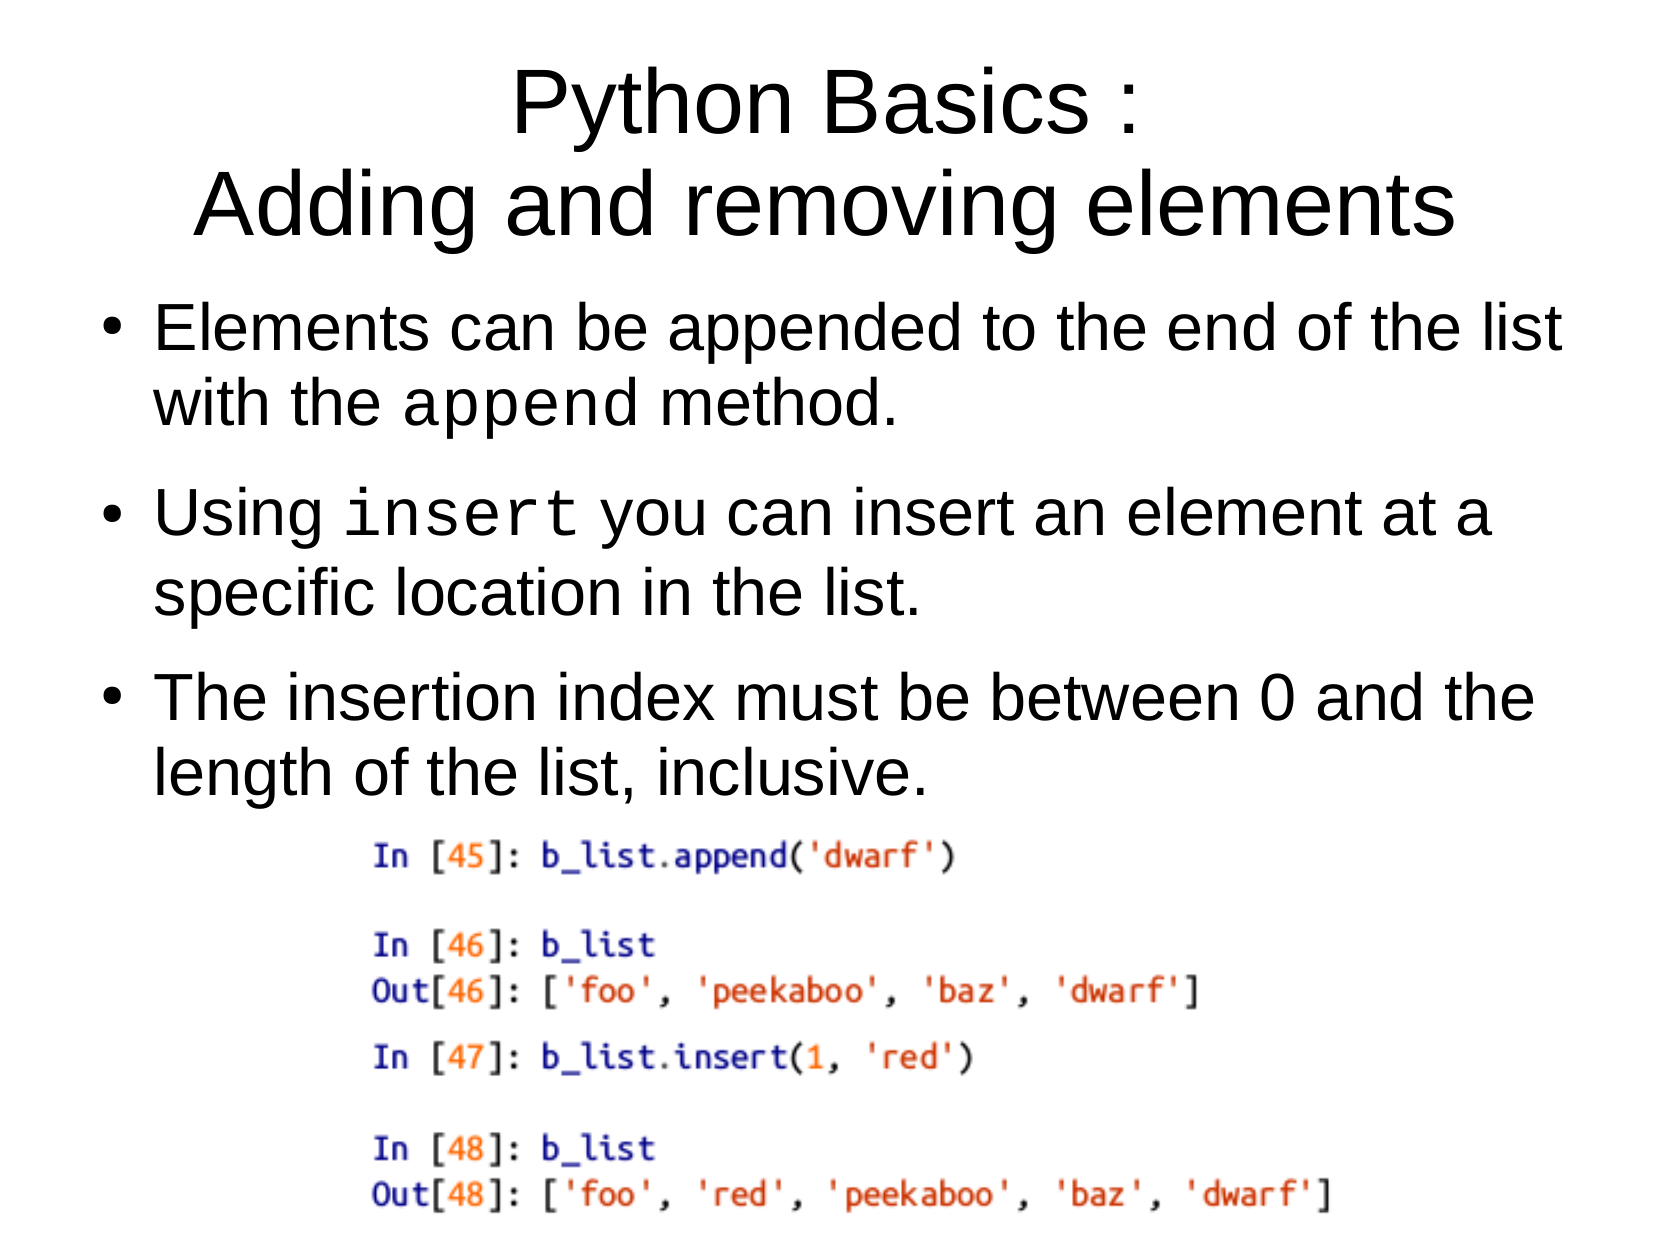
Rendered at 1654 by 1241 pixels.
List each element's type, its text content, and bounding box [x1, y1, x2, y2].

title Python Basics : Adding and removing elements [82, 49, 1571, 257]
list Elements can be appended to the end of the list with the append method. Using insert you can insert an element at a specific location in the list. The insertion index must be between 0 and the length of the list, inclusive. [82, 290, 1571, 1010]
picture [359, 829, 1361, 1227]
